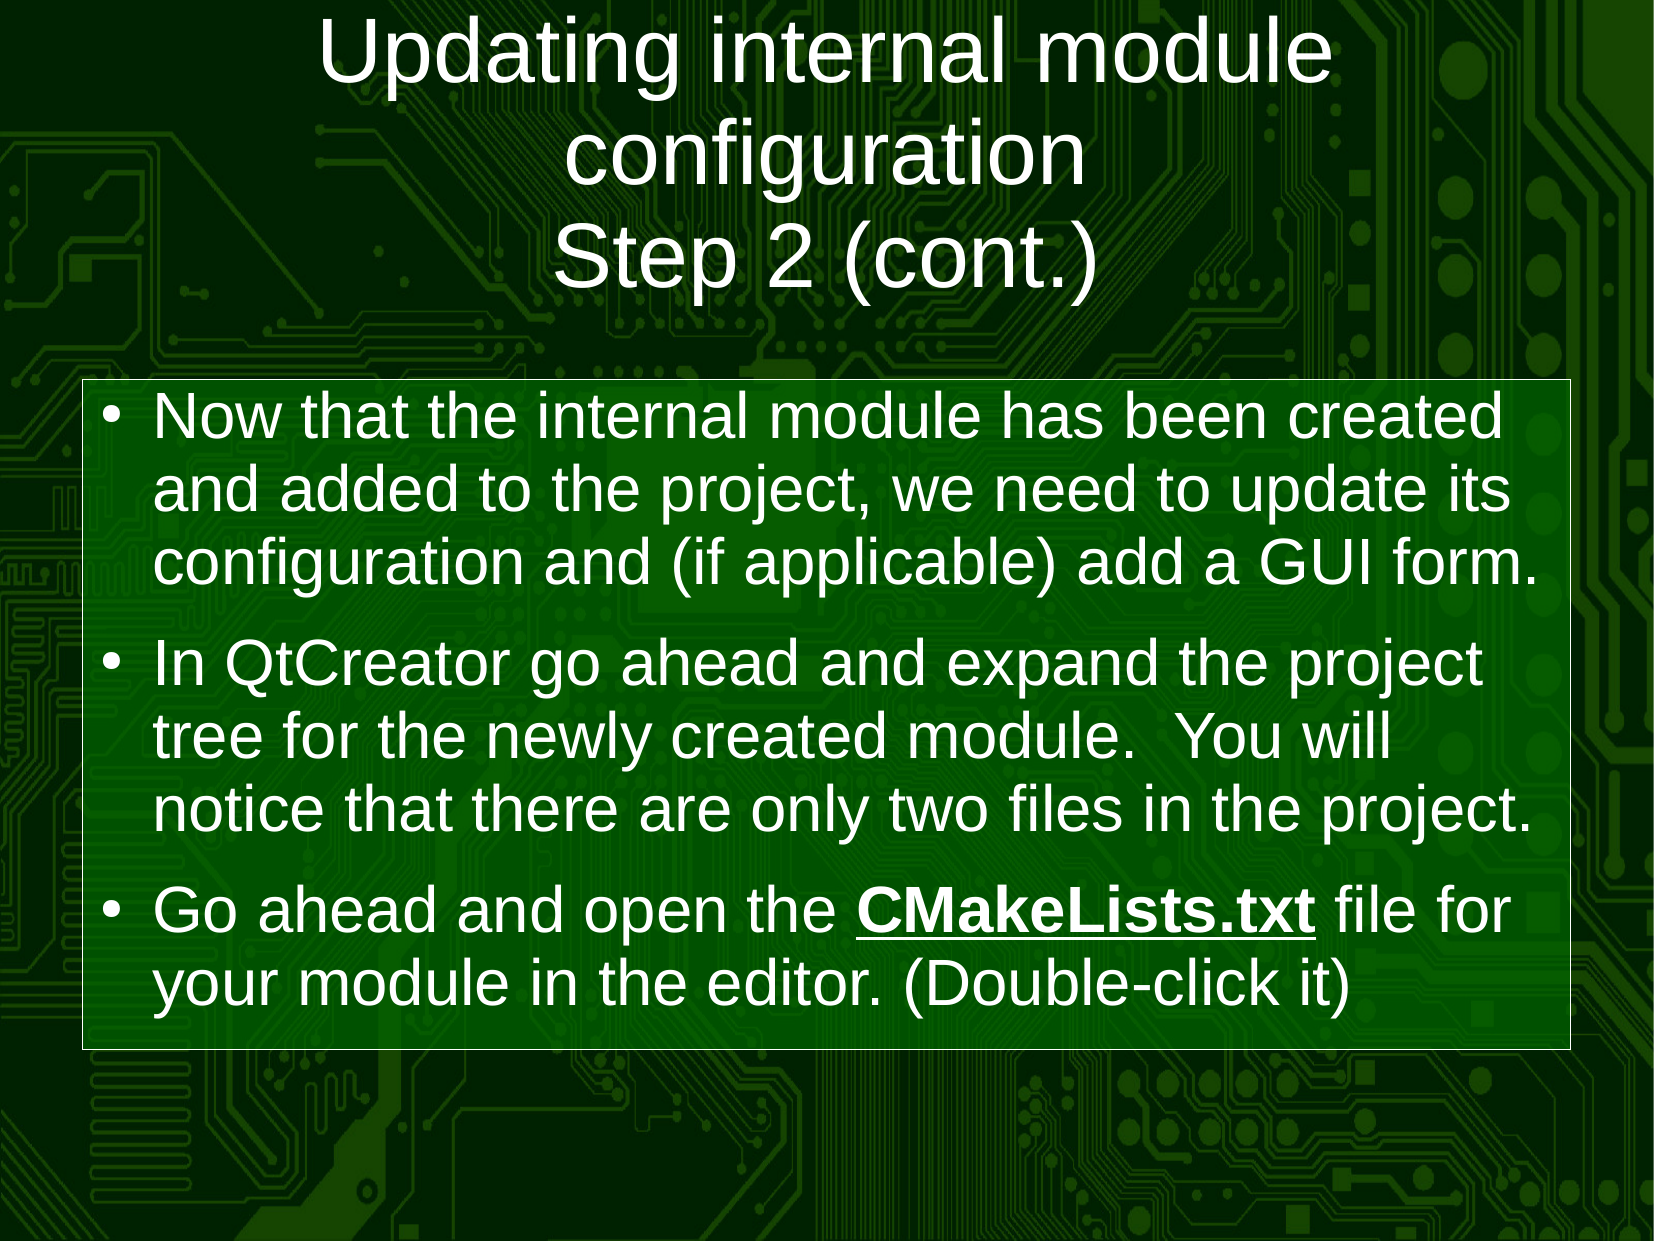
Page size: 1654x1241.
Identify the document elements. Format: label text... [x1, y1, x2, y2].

title Updating internal module configuration Step 2 (cont.) [82, 0, 1571, 307]
picture [0, 0, 1654, 1241]
list Now that the internal module has been created and added to the project, we need to update its configuration and (if applicable) add a GUI form. In QtCreator go ahead and expand the project tree for the newly created module. You will notice that there are only two files in the project. Go ahead and open the CMakeLists.txt file for your module in the editor. (Double-click it) [82, 379, 1571, 1050]
